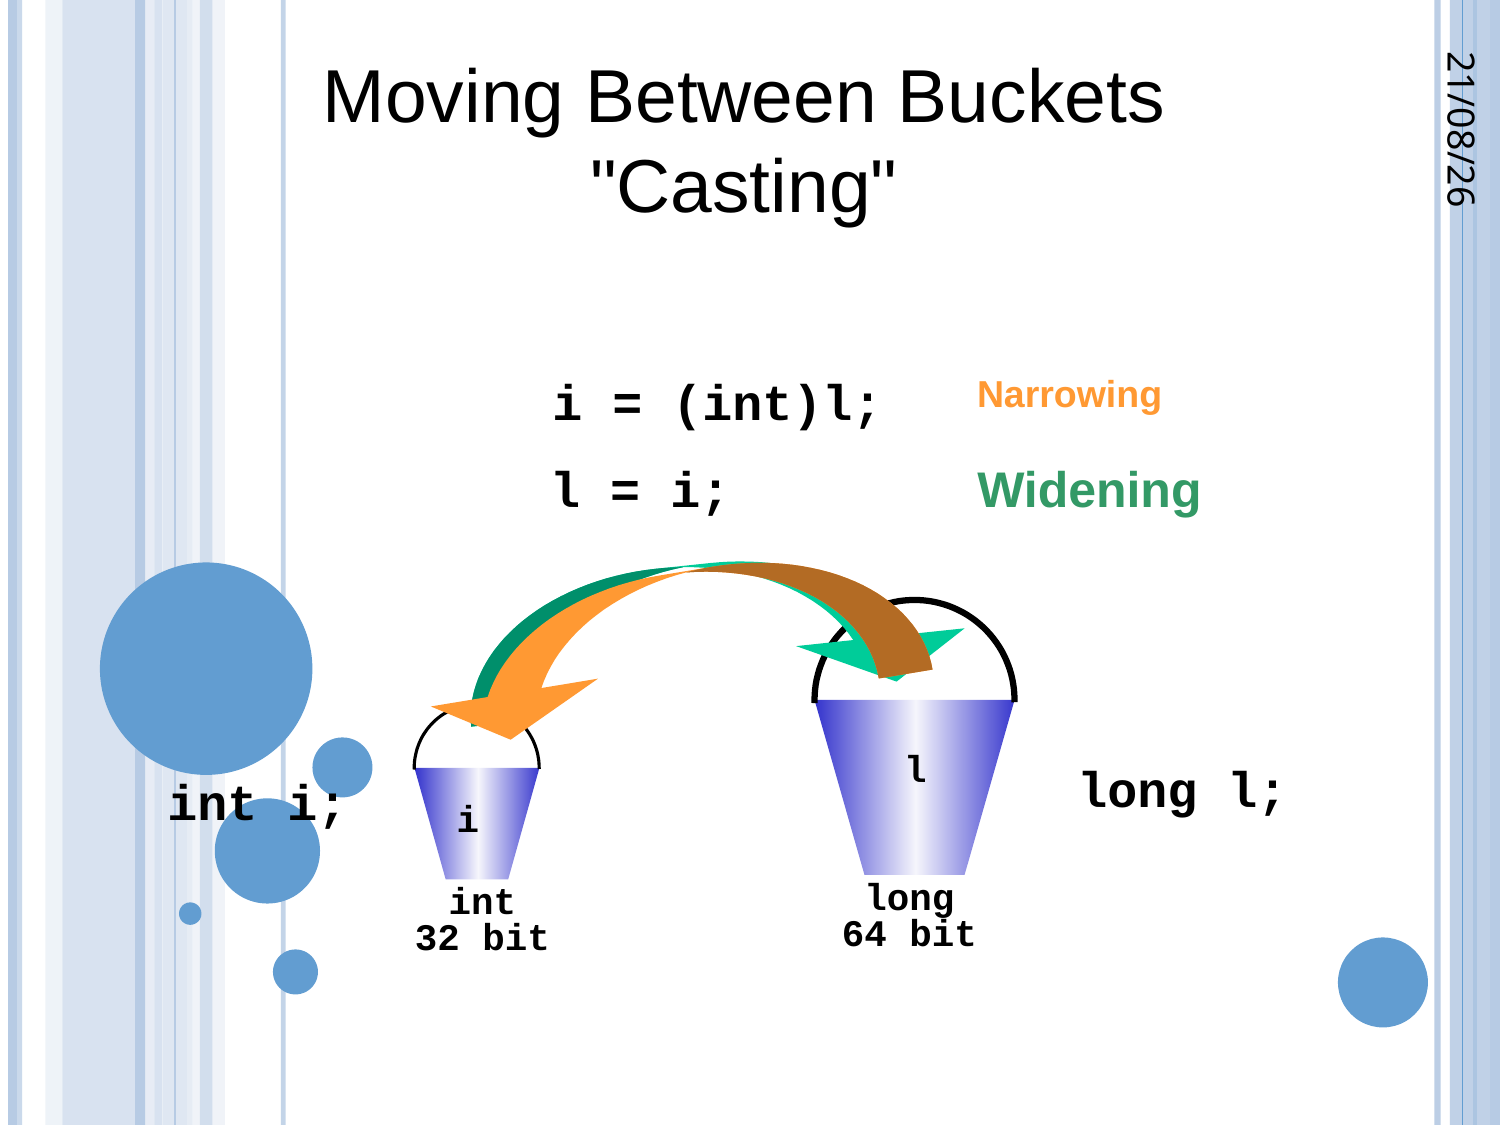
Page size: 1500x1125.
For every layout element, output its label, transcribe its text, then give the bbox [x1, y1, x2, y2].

text_box long 64 bit [826, 874, 992, 962]
text_box int 32 bit [399, 878, 565, 966]
text_box l = i; [535, 449, 926, 526]
text_box Narrowing [962, 362, 1178, 423]
text_box [387, 337, 1038, 988]
text_box i = (int)l; [537, 362, 898, 438]
text_box int i; [152, 762, 363, 838]
text_box l [889, 737, 942, 798]
text_box i [441, 787, 495, 848]
text_box long l; [1062, 749, 1303, 826]
text_box Widening [962, 449, 1217, 526]
text_box Moving Between Buckets "Casting" [62, 49, 1426, 225]
